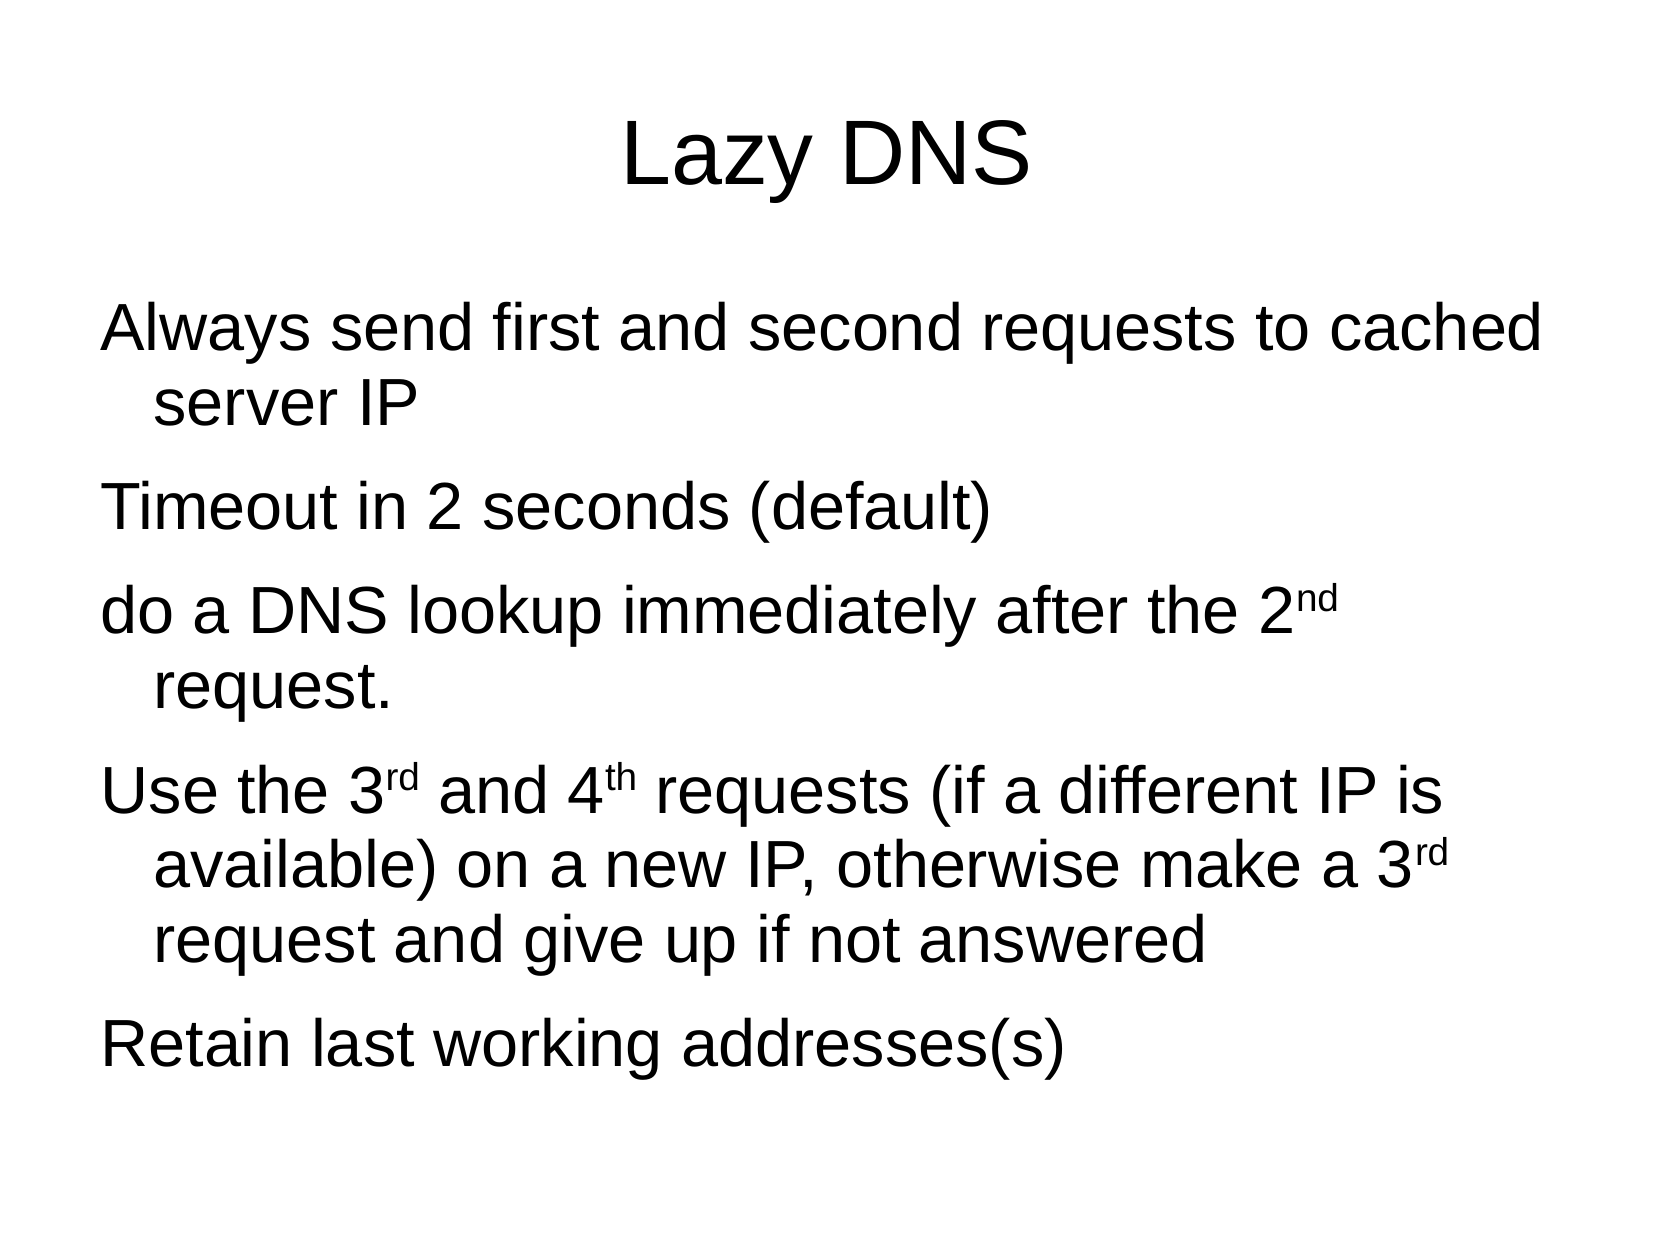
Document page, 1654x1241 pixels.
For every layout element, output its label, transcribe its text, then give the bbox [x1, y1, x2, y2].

list Always send first and second requests to cached server IP Timeout in 2 seconds (default) do a DNS lookup immediately after the 2nd request. Use the 3rd and 4th requests (if a different IP is available) on a new IP, otherwise make a 3rd request and give up if not answered Retain last working addresses(s) [82, 290, 1571, 1094]
title Lazy DNS [82, 56, 1571, 250]
